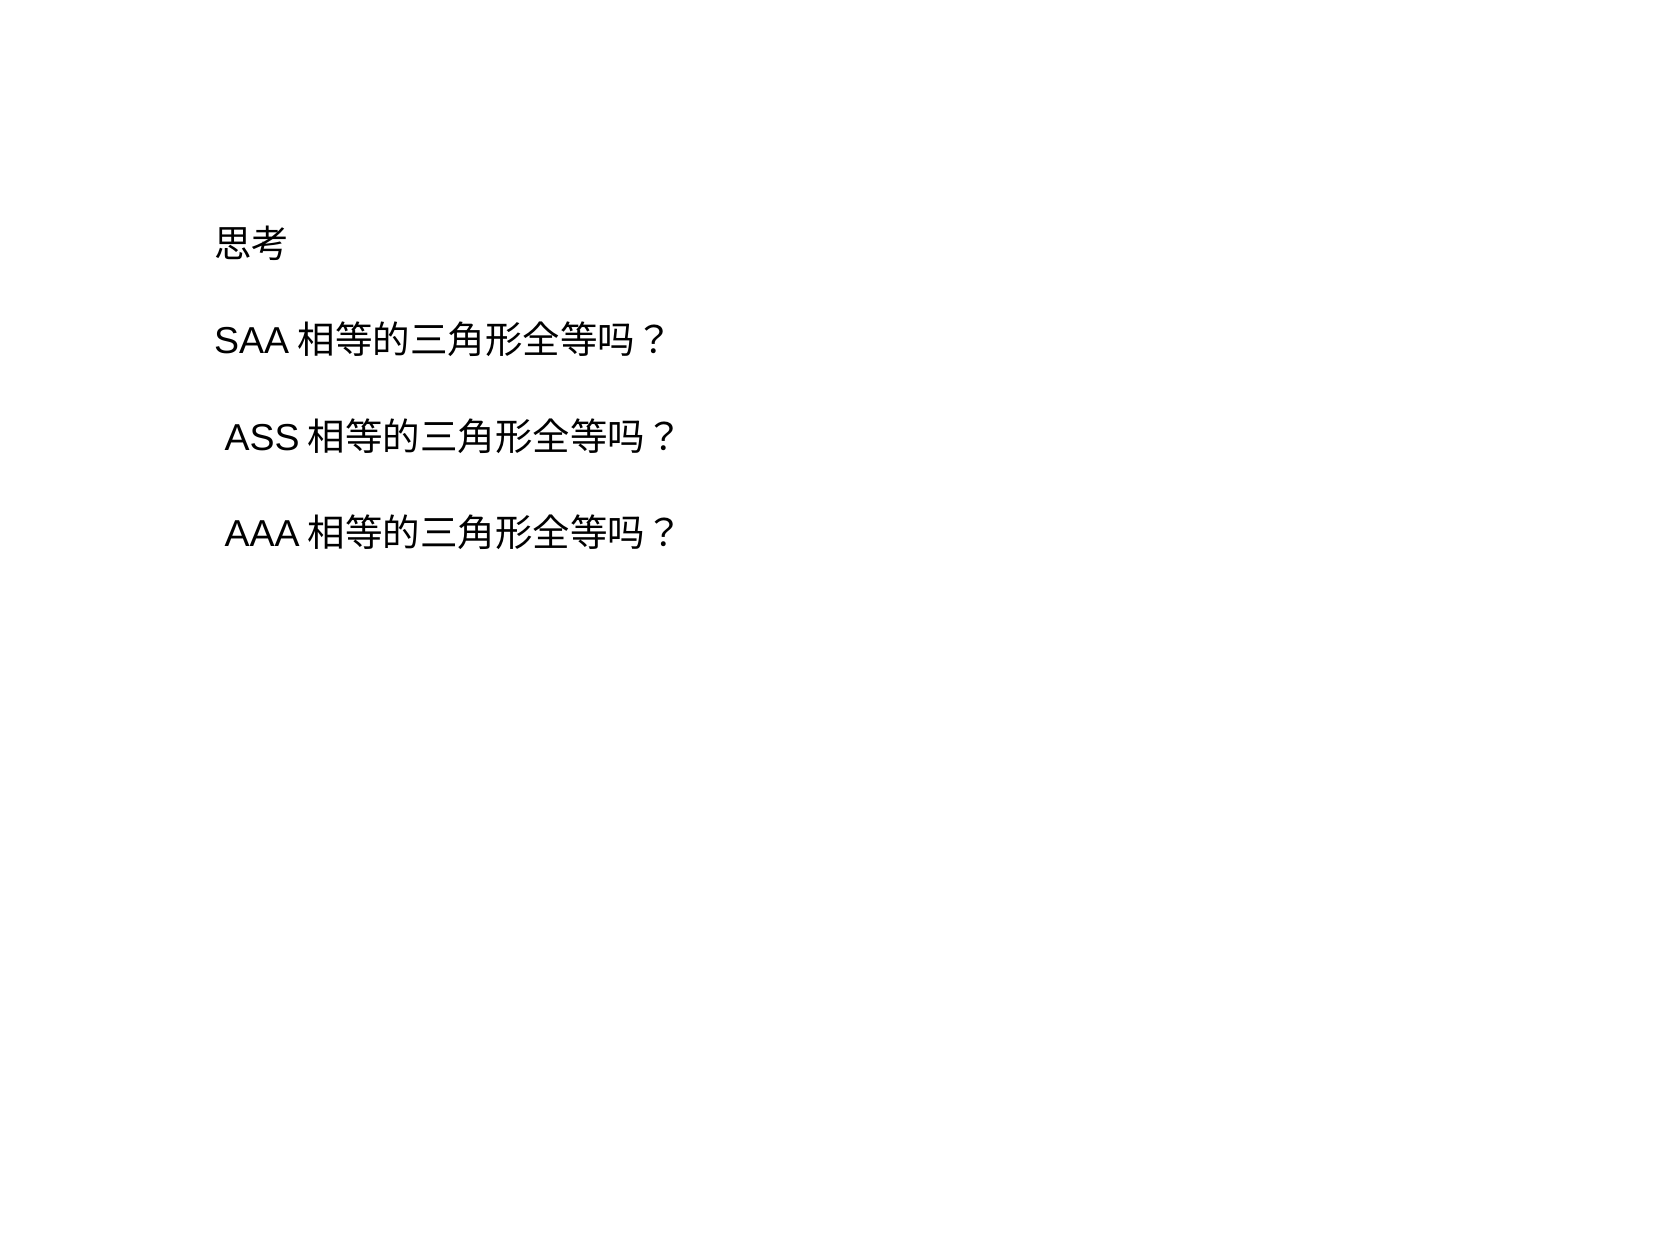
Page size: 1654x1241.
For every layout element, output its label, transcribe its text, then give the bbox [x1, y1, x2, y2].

text_box 思考 SAA相等的三角形全等吗？ ASS相等的三角形全等吗？ AAA相等的三角形全等吗？ [199, 206, 691, 516]
